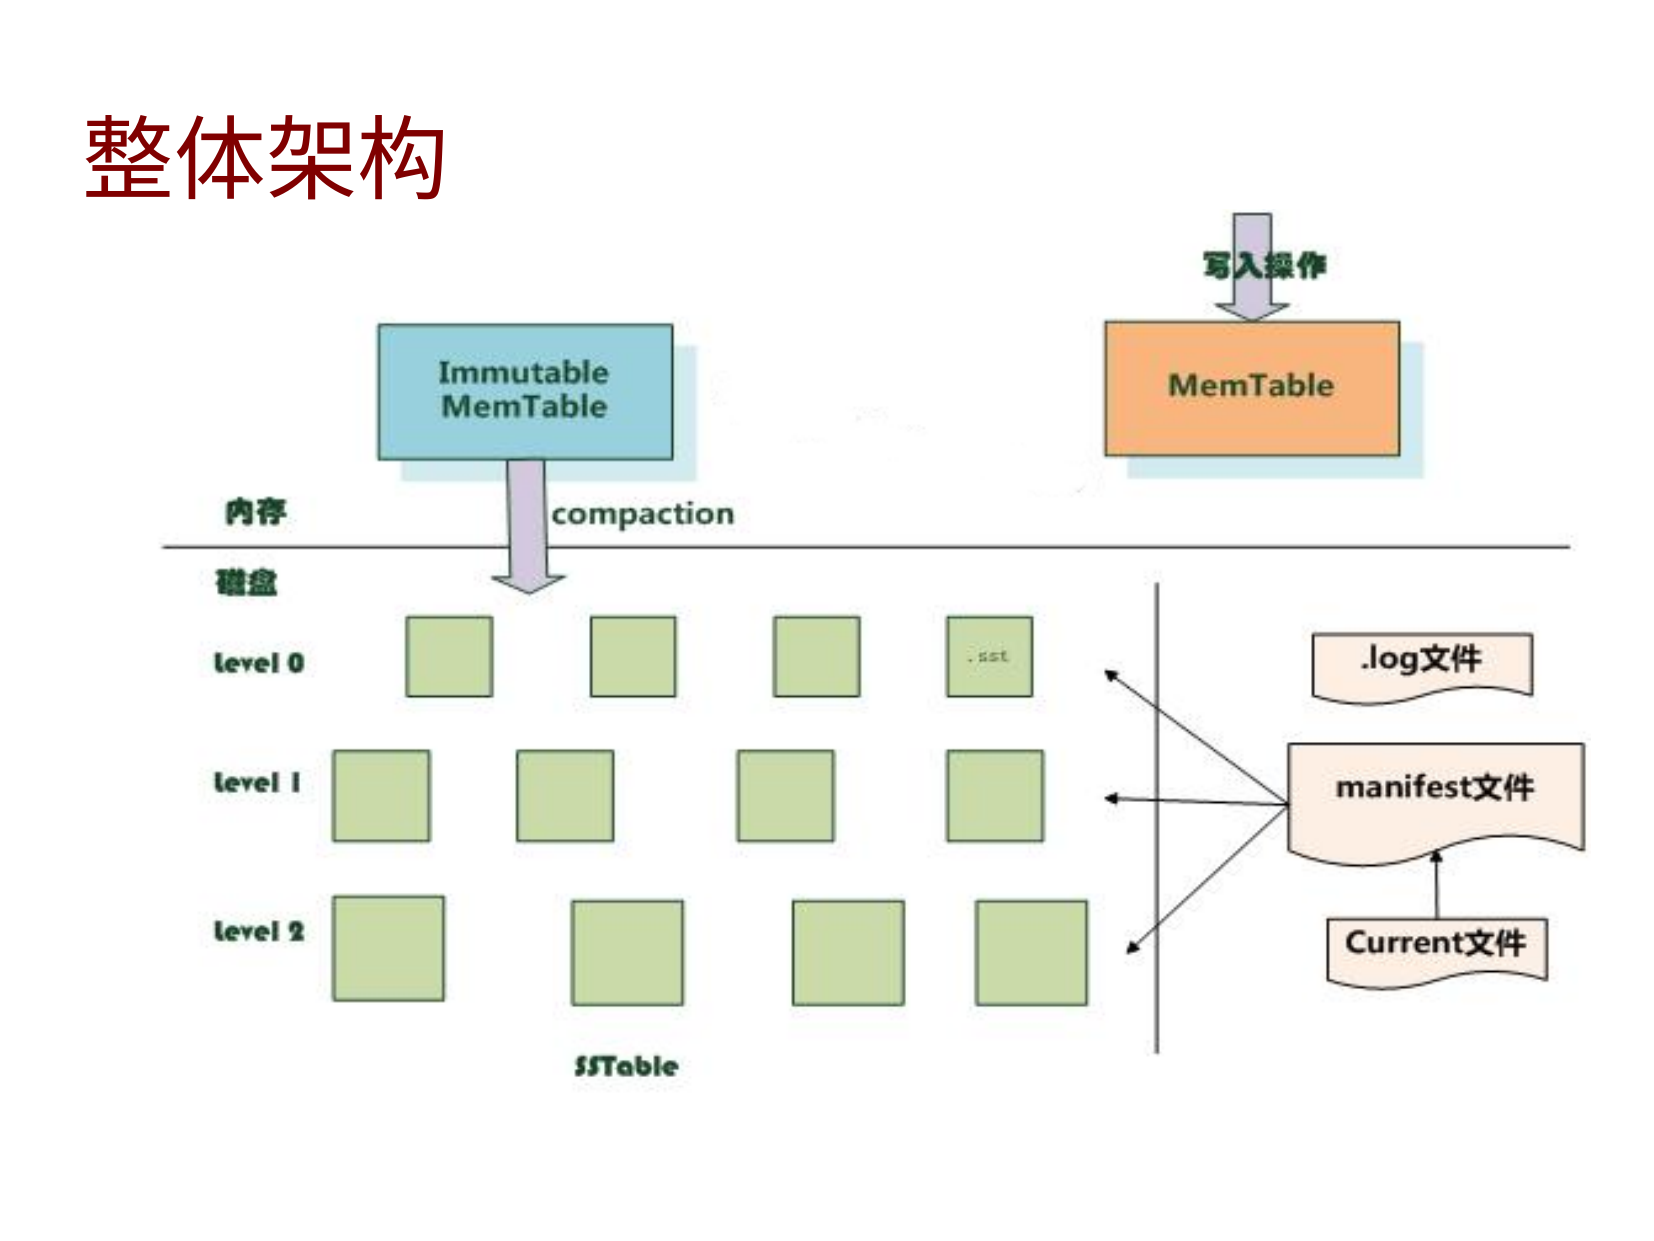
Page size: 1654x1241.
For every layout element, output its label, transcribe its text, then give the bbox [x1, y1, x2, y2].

title 整体架构 [82, 49, 1571, 257]
picture [120, 209, 1591, 1096]
